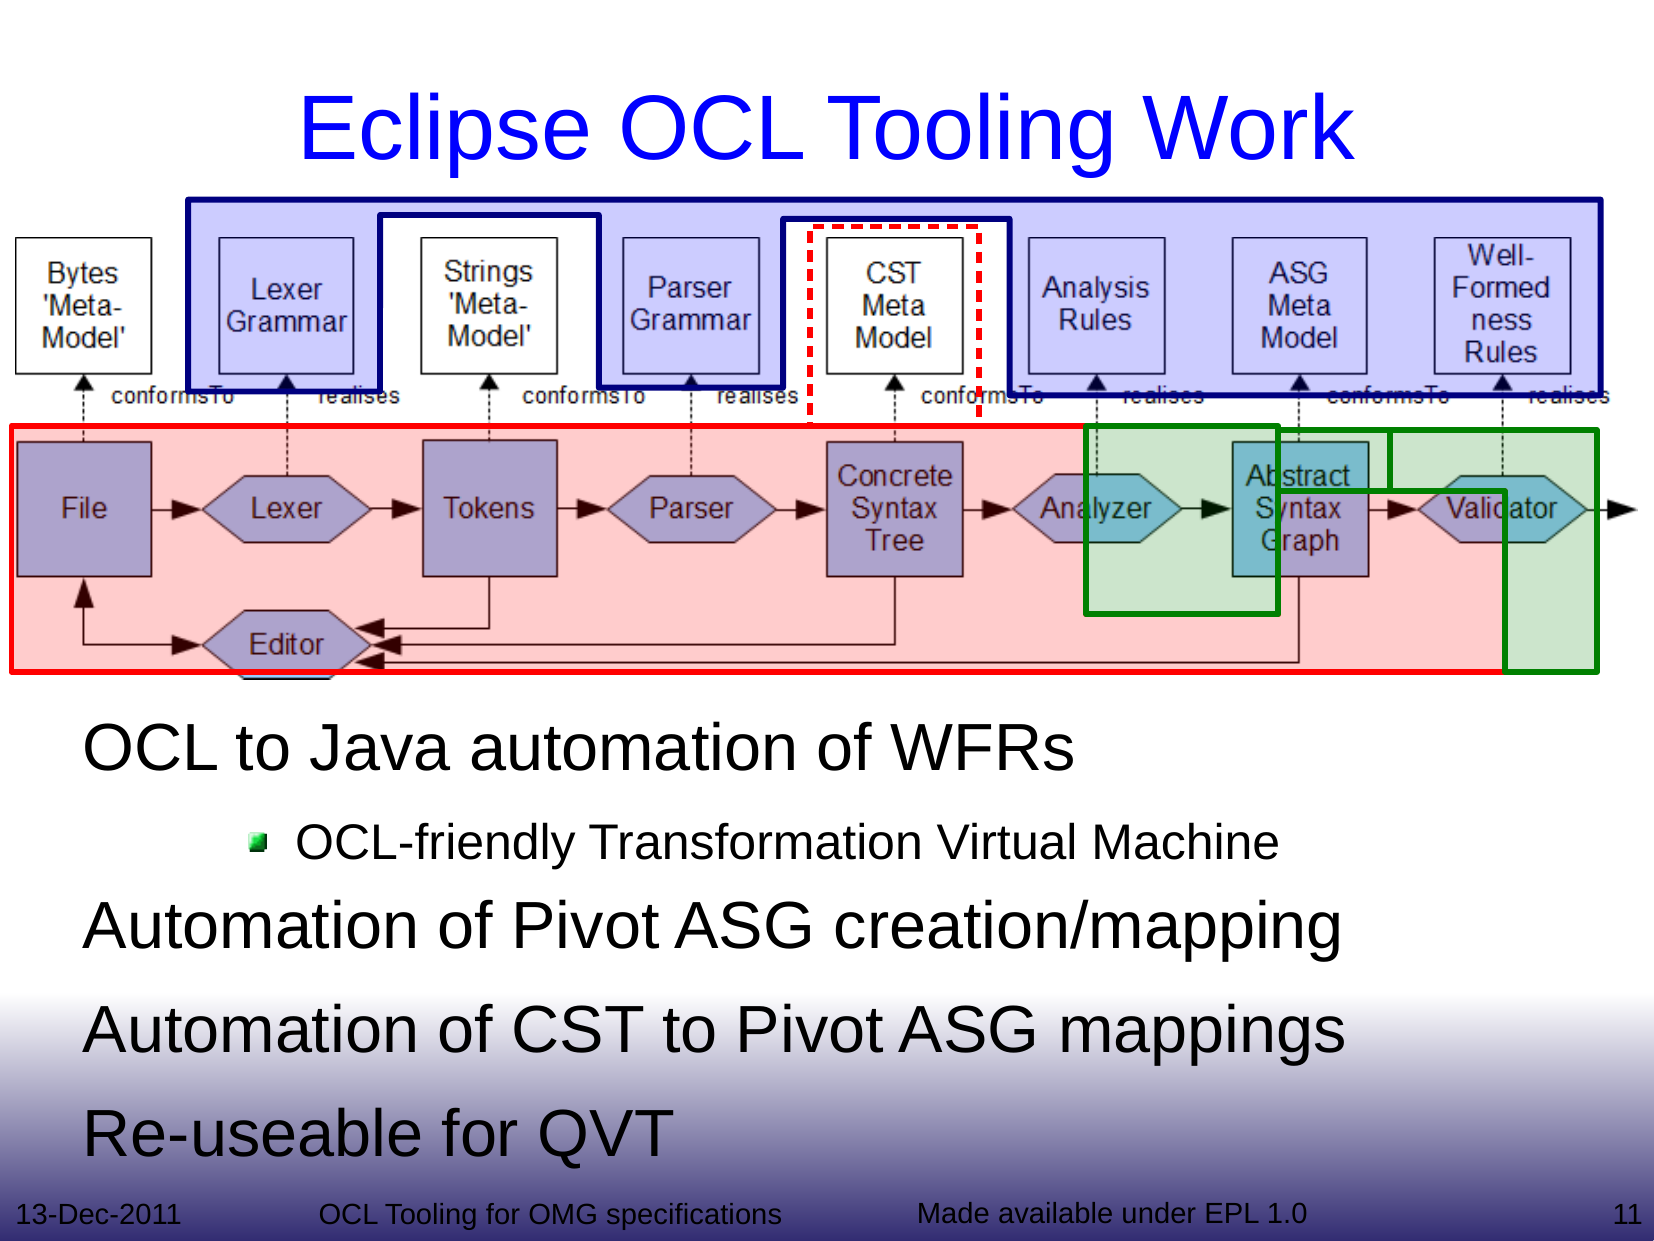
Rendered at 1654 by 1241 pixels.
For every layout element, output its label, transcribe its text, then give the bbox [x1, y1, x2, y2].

title Eclipse OCL Tooling Work [82, 56, 1571, 200]
picture [15, 237, 1638, 680]
picture [15, 237, 809, 426]
list OCL to Java automation of WFRs OCL-friendly Transformation Virtual Machine Automation of Pivot ASG creation/mapping Automation of CST to Pivot ASG mappings Re-useable for QVT [82, 710, 1571, 1179]
text_box [188, 199, 1601, 396]
text_box [11, 226, 1597, 672]
